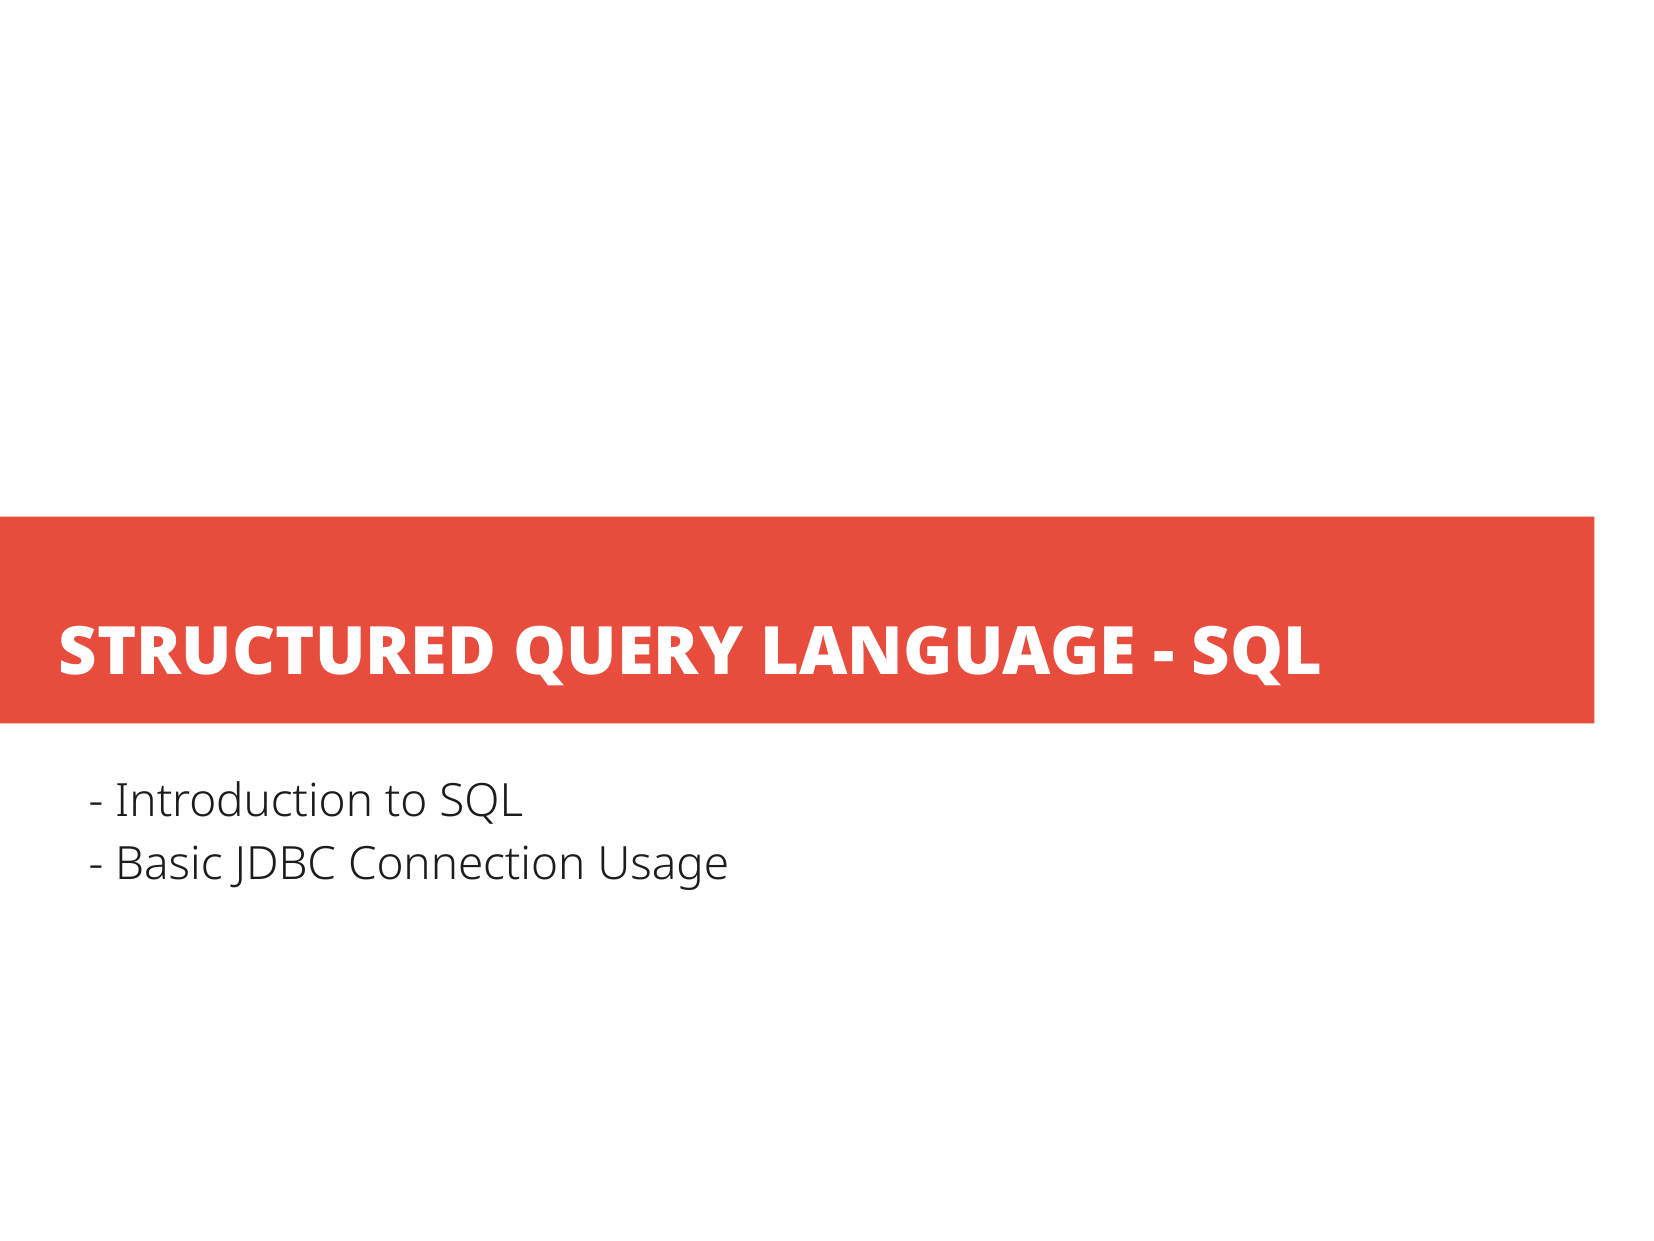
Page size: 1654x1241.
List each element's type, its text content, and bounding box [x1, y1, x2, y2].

title STRUCTURED QUERY LANGUAGE - SQL [59, 546, 1595, 694]
subtitle - Introduction to SQL - Basic JDBC Connection Usage [88, 767, 1595, 1182]
